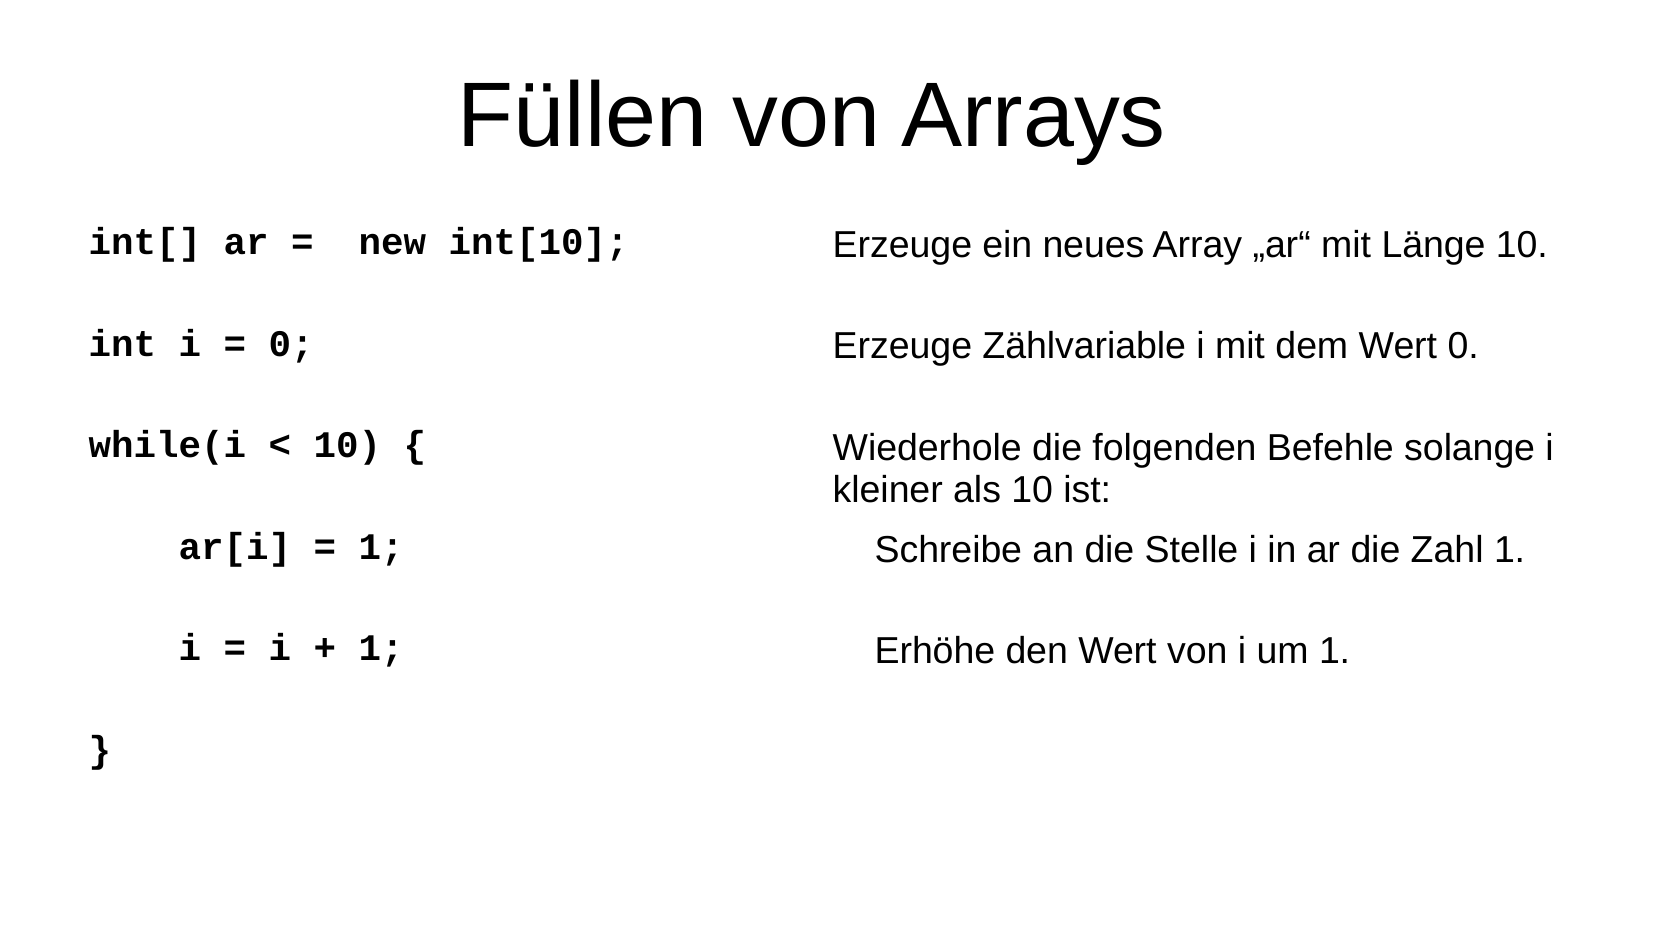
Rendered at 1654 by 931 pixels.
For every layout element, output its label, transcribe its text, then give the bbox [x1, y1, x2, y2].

title Füllen von Arrays [82, 37, 1571, 193]
table_cell Erzeuge Zählvariable i mit dem Wert 0. [827, 319, 1571, 421]
table_cell } [83, 725, 827, 827]
table_cell while(i < 10) { [83, 421, 827, 522]
table_cell ar[i] = 1; [83, 522, 827, 624]
table_cell Wiederhole die folgenden Befehle solange i kleiner als 10 ist: [827, 421, 1571, 522]
table_cell int i = 0; [83, 319, 827, 421]
table_cell [827, 725, 1571, 827]
table_cell Schreibe an die Stelle i in ar die Zahl 1. [827, 522, 1571, 624]
table_cell Erhöhe den Wert von i um 1. [827, 624, 1571, 725]
table_cell i = i + 1; [83, 624, 827, 725]
table_header int[] ar = new int[10]; [83, 218, 827, 319]
table_header Erzeuge ein neues Array „ar“ mit Länge 10. [827, 218, 1571, 319]
